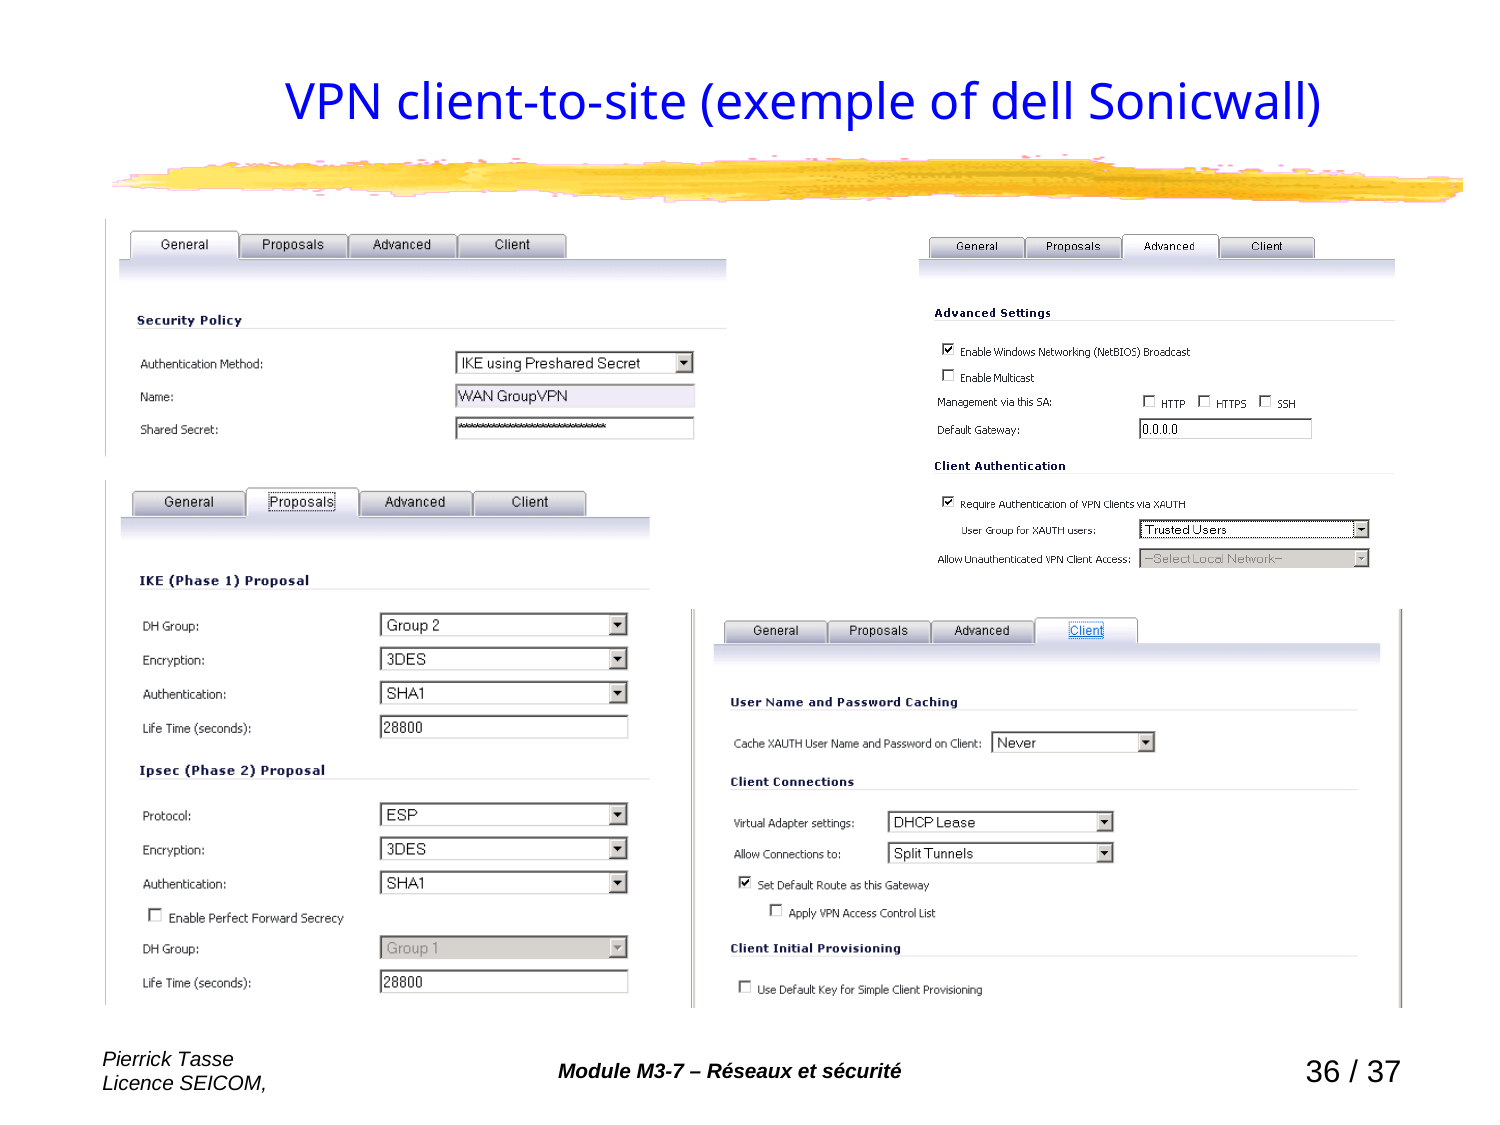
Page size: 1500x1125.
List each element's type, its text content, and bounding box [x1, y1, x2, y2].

picture [112, 149, 1463, 213]
picture [691, 609, 1403, 1008]
picture [105, 480, 650, 1008]
picture [905, 222, 1395, 586]
picture [105, 219, 727, 457]
title VPN client-to-site (exemple of dell Sonicwall) [62, 37, 1338, 138]
